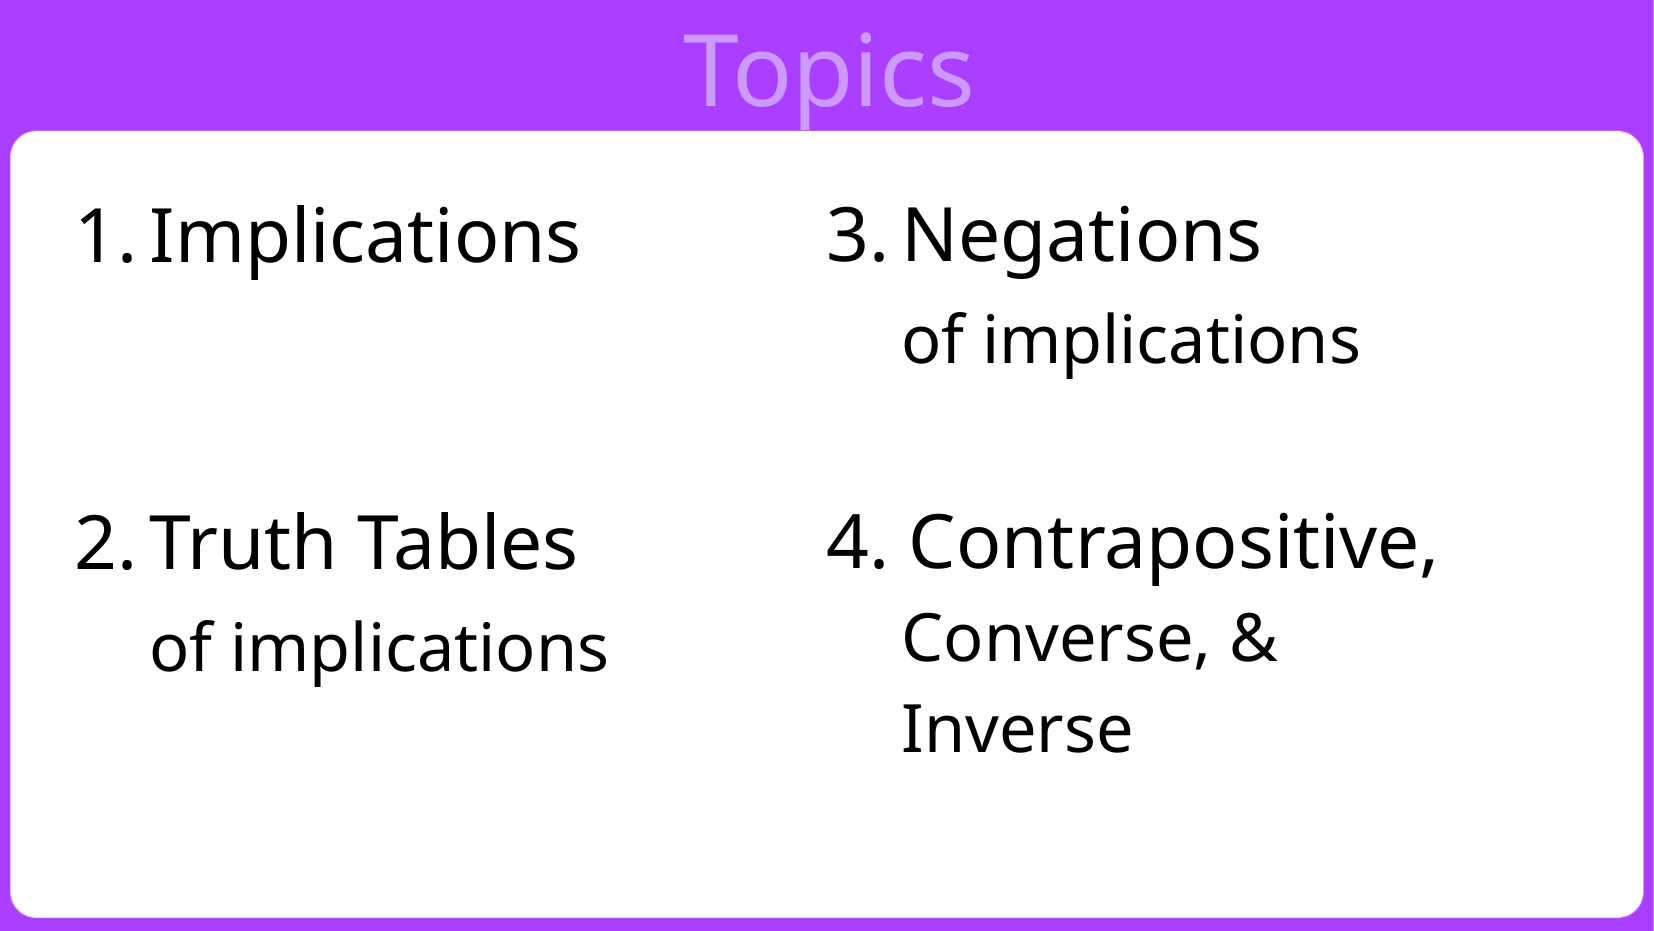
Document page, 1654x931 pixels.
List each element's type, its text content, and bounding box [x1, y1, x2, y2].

title Topics [85, 8, 1574, 126]
text_box 3. Negations of implications 4. Contrapositive, Converse, & Inverse [826, 181, 1558, 878]
text_box 1. Implications 2. Truth Tables of implications [74, 182, 806, 879]
picture [0, 0, 1654, 931]
